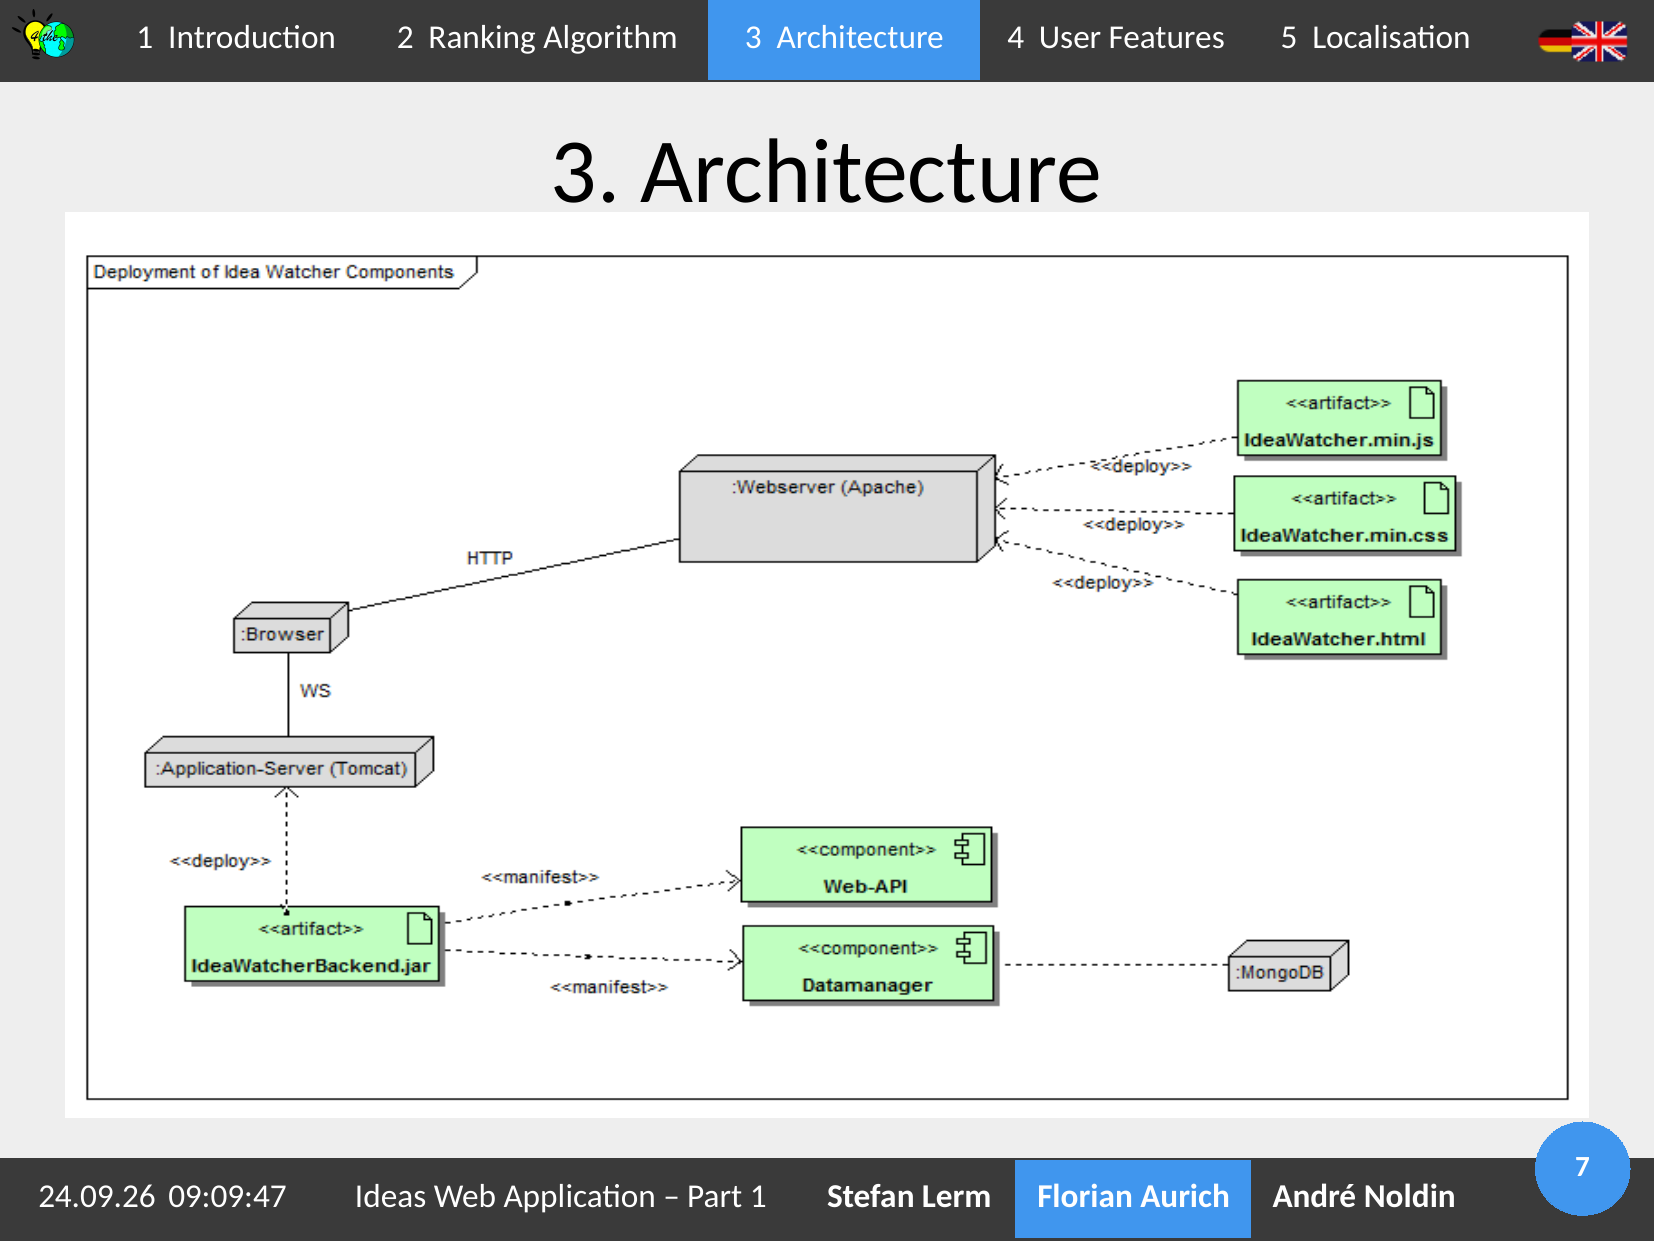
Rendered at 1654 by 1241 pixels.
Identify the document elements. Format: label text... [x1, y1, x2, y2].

text_box Ideas Web Application – Part 1 [318, 1160, 804, 1238]
text_box André Noldin [1251, 1160, 1477, 1238]
text_box 3 Architecture [708, 0, 980, 80]
text_box Florian Aurich [1015, 1160, 1251, 1238]
picture [65, 212, 1589, 1118]
text_box 1 Introduction [106, 0, 366, 80]
picture [1536, 18, 1629, 64]
title 3. Architecture [82, 88, 1571, 212]
picture [2, 0, 83, 80]
text_box Stefan Lerm [804, 1160, 1015, 1238]
text_box 4 User Features [980, 0, 1251, 80]
text_box 2 Ranking Algorithm [366, 0, 708, 80]
text_box 5 Localisation [1251, 0, 1501, 80]
